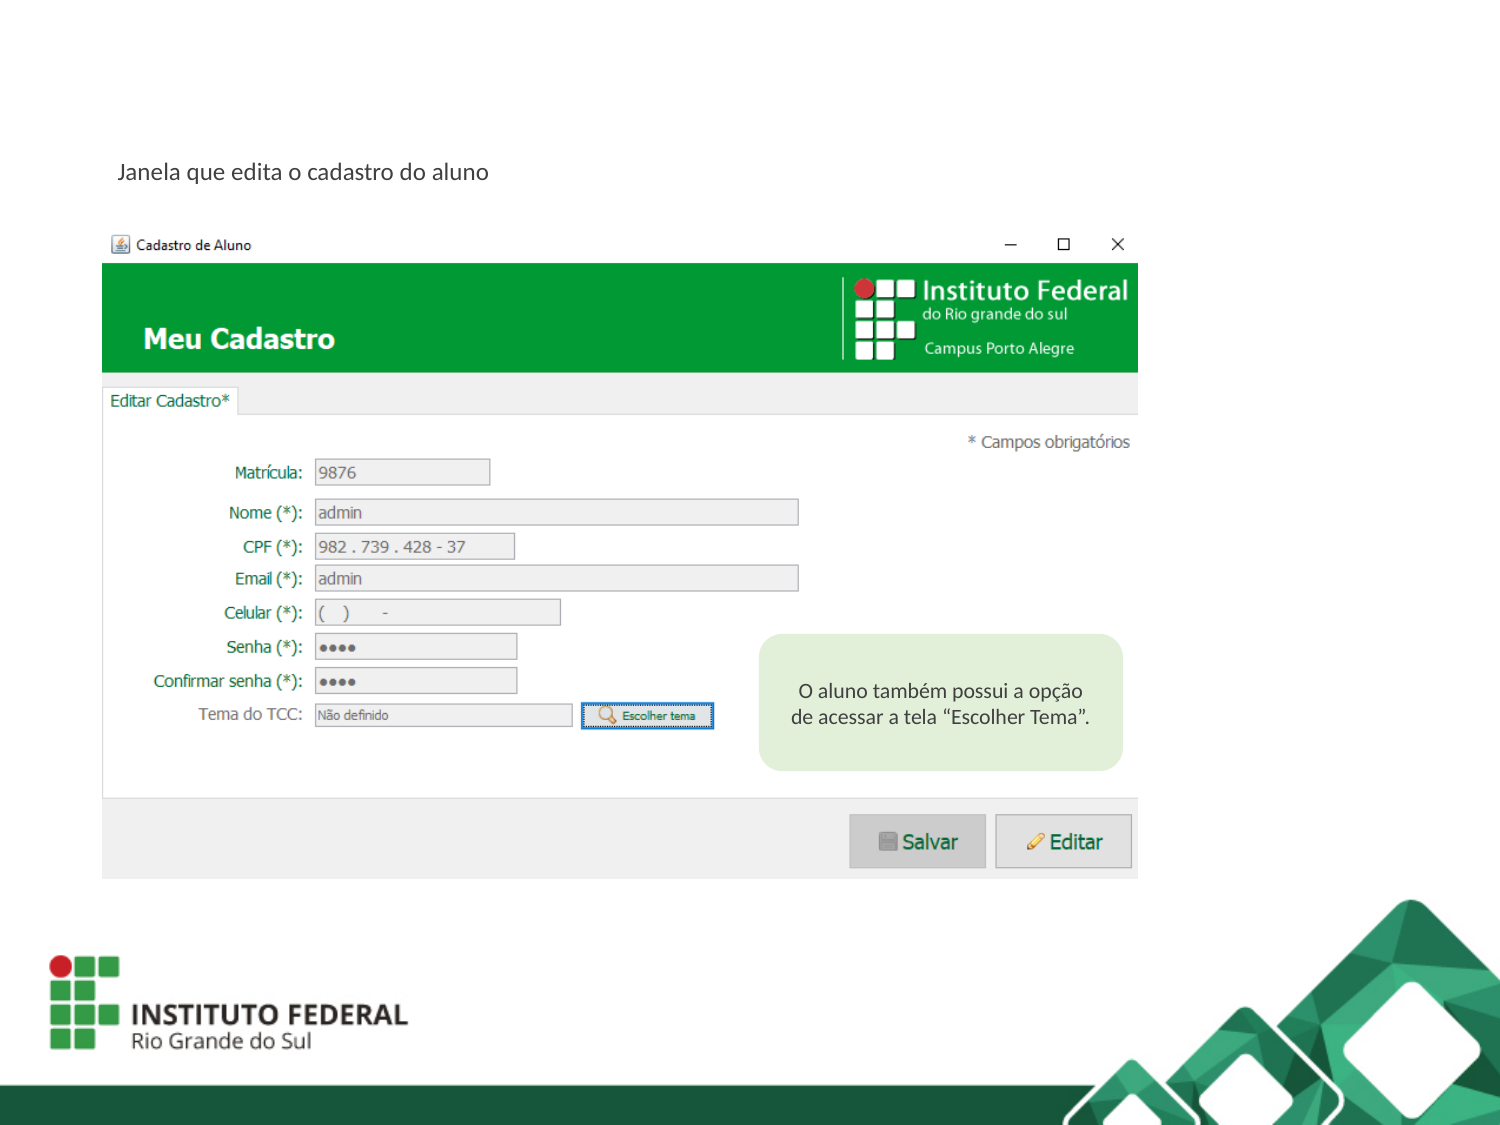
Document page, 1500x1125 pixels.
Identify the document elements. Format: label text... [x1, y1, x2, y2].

text_box O aluno também possui a opção de acessar a tela “Escolher Tema”. [759, 634, 1122, 771]
picture [102, 229, 1138, 879]
text_box Janela que edita o cadastro do aluno [102, 148, 514, 230]
